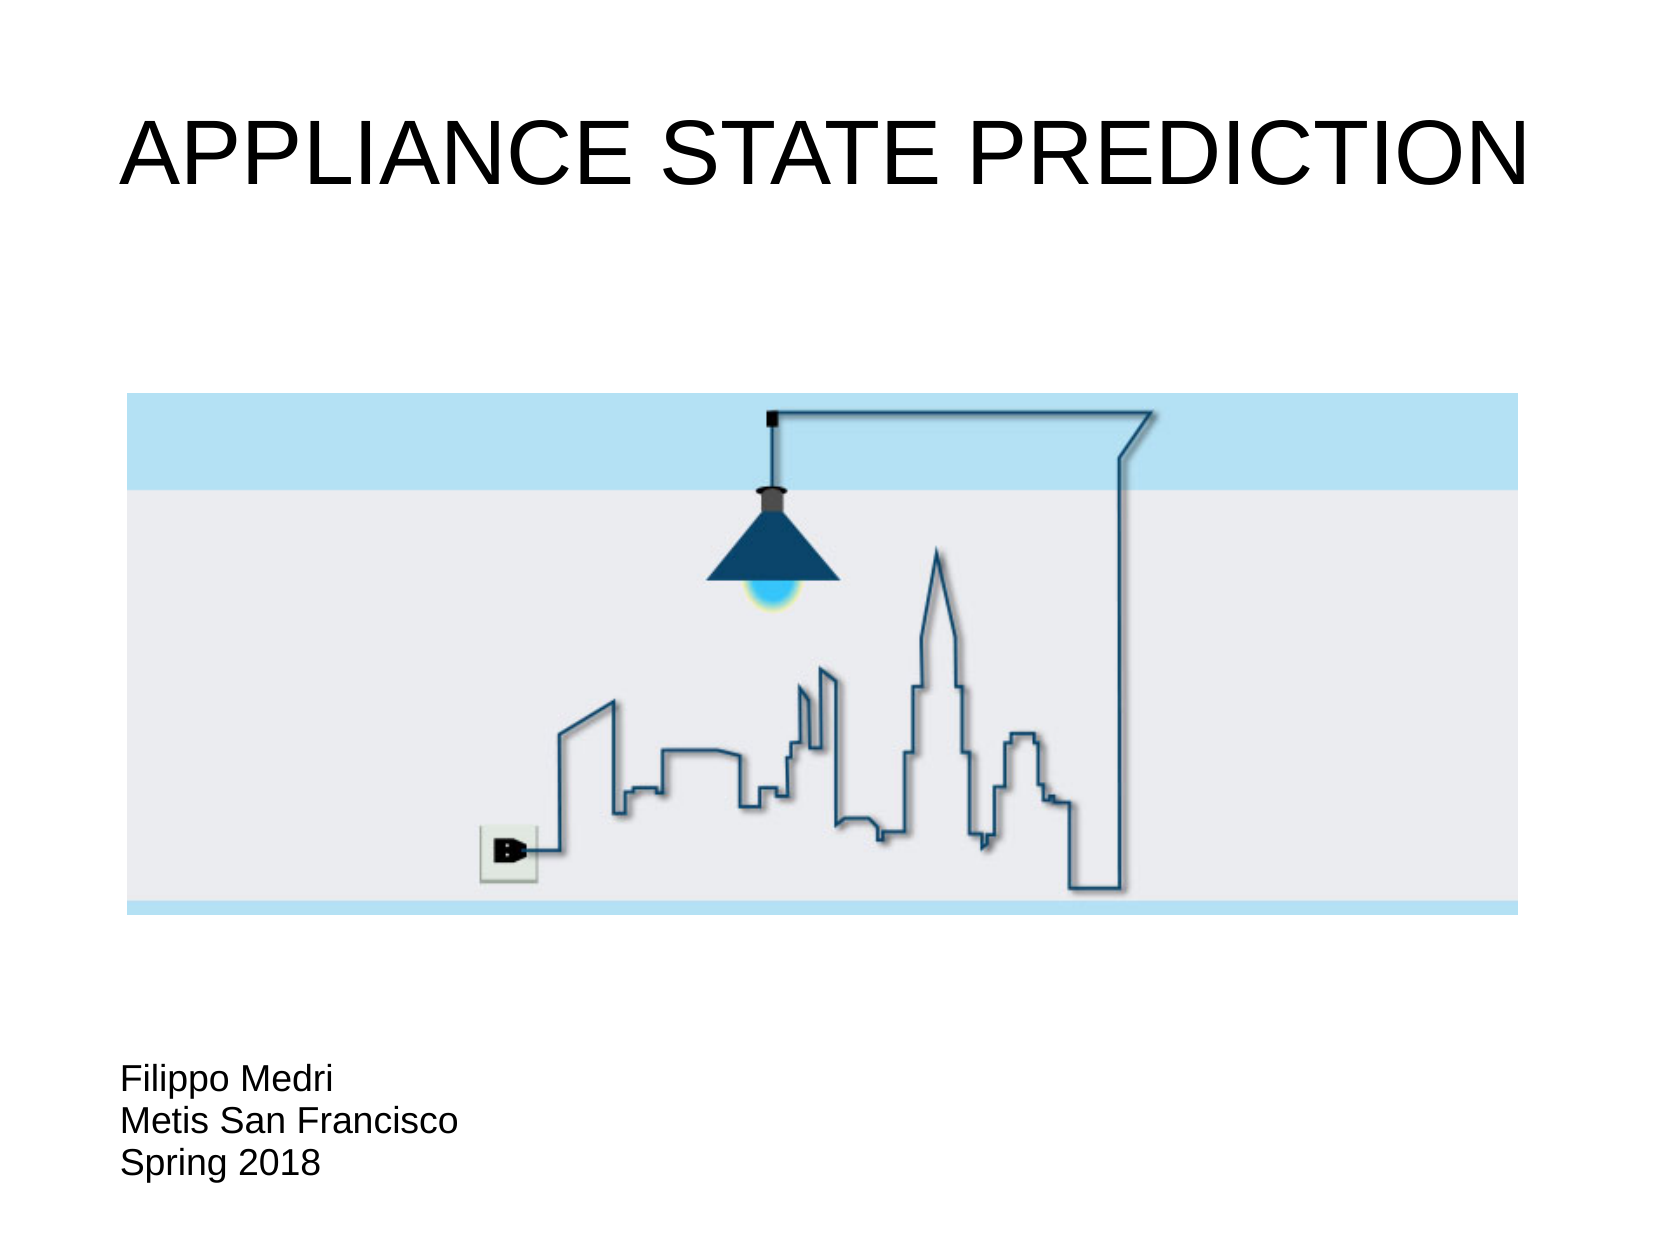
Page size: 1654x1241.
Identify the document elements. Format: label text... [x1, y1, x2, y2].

text_box Filippo Medri Metis San Francisco Spring 2018 [105, 1050, 541, 1191]
picture [127, 393, 1518, 916]
title APPLIANCE STATE PREDICTION [82, 49, 1571, 257]
